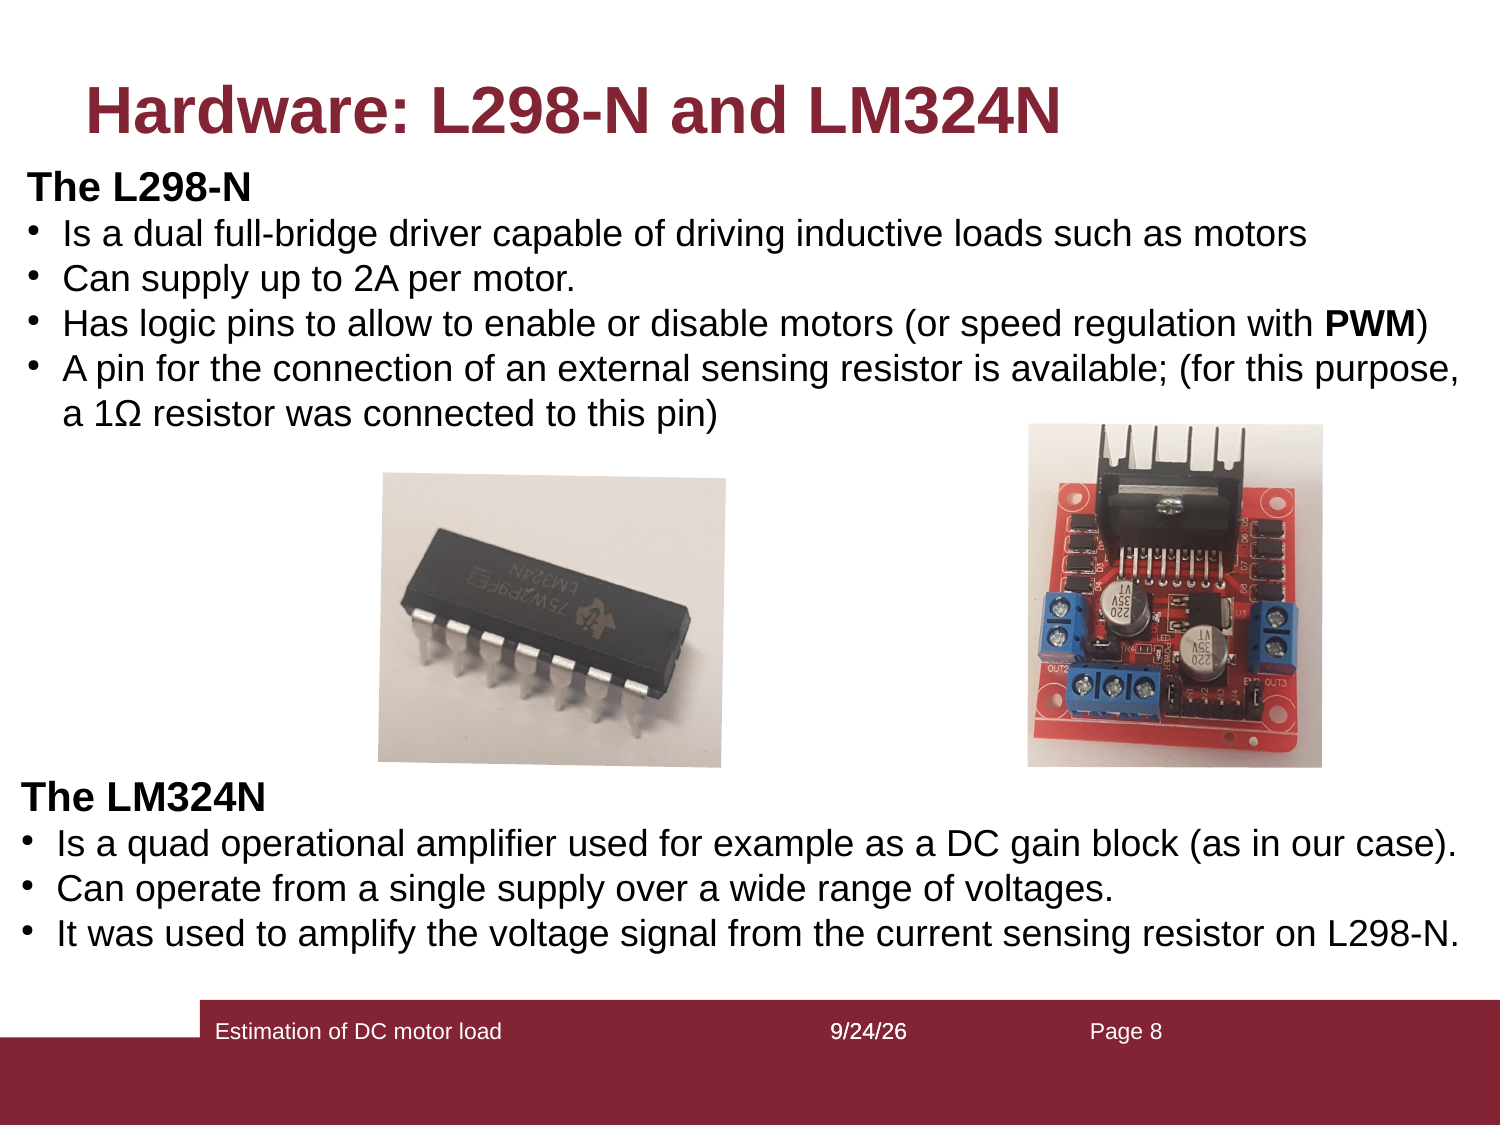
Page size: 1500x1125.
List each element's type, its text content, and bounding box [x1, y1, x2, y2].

picture [1027, 423, 1323, 768]
text_box Estimation of DC motor load [199, 1008, 675, 1084]
text_box The LM324N Is a quad operational amplifier used for example as a DC gain block (as in our case). Can operate from a single supply over a wide range of voltages. It was used to amplify the voltage signal from the current sensing resistor on L298-N. [5, 761, 1484, 1007]
title Hardware: L298-N and LM324N [70, 59, 1453, 151]
text_box Page 8 [1074, 1008, 1388, 1084]
text_box The L298-N Is a dual full-bridge driver capable of driving inductive loads such as motors Can supply up to 2A per motor. Has logic pins to allow to enable or disable motors (or speed regulation with PWM) A pin for the connection of an external sensing resistor is available; (for this purpose, a 1Ω resistor was connected to this pin) [11, 151, 1476, 442]
picture [377, 472, 726, 768]
text_box 2/27/18 [712, 1008, 1026, 1084]
